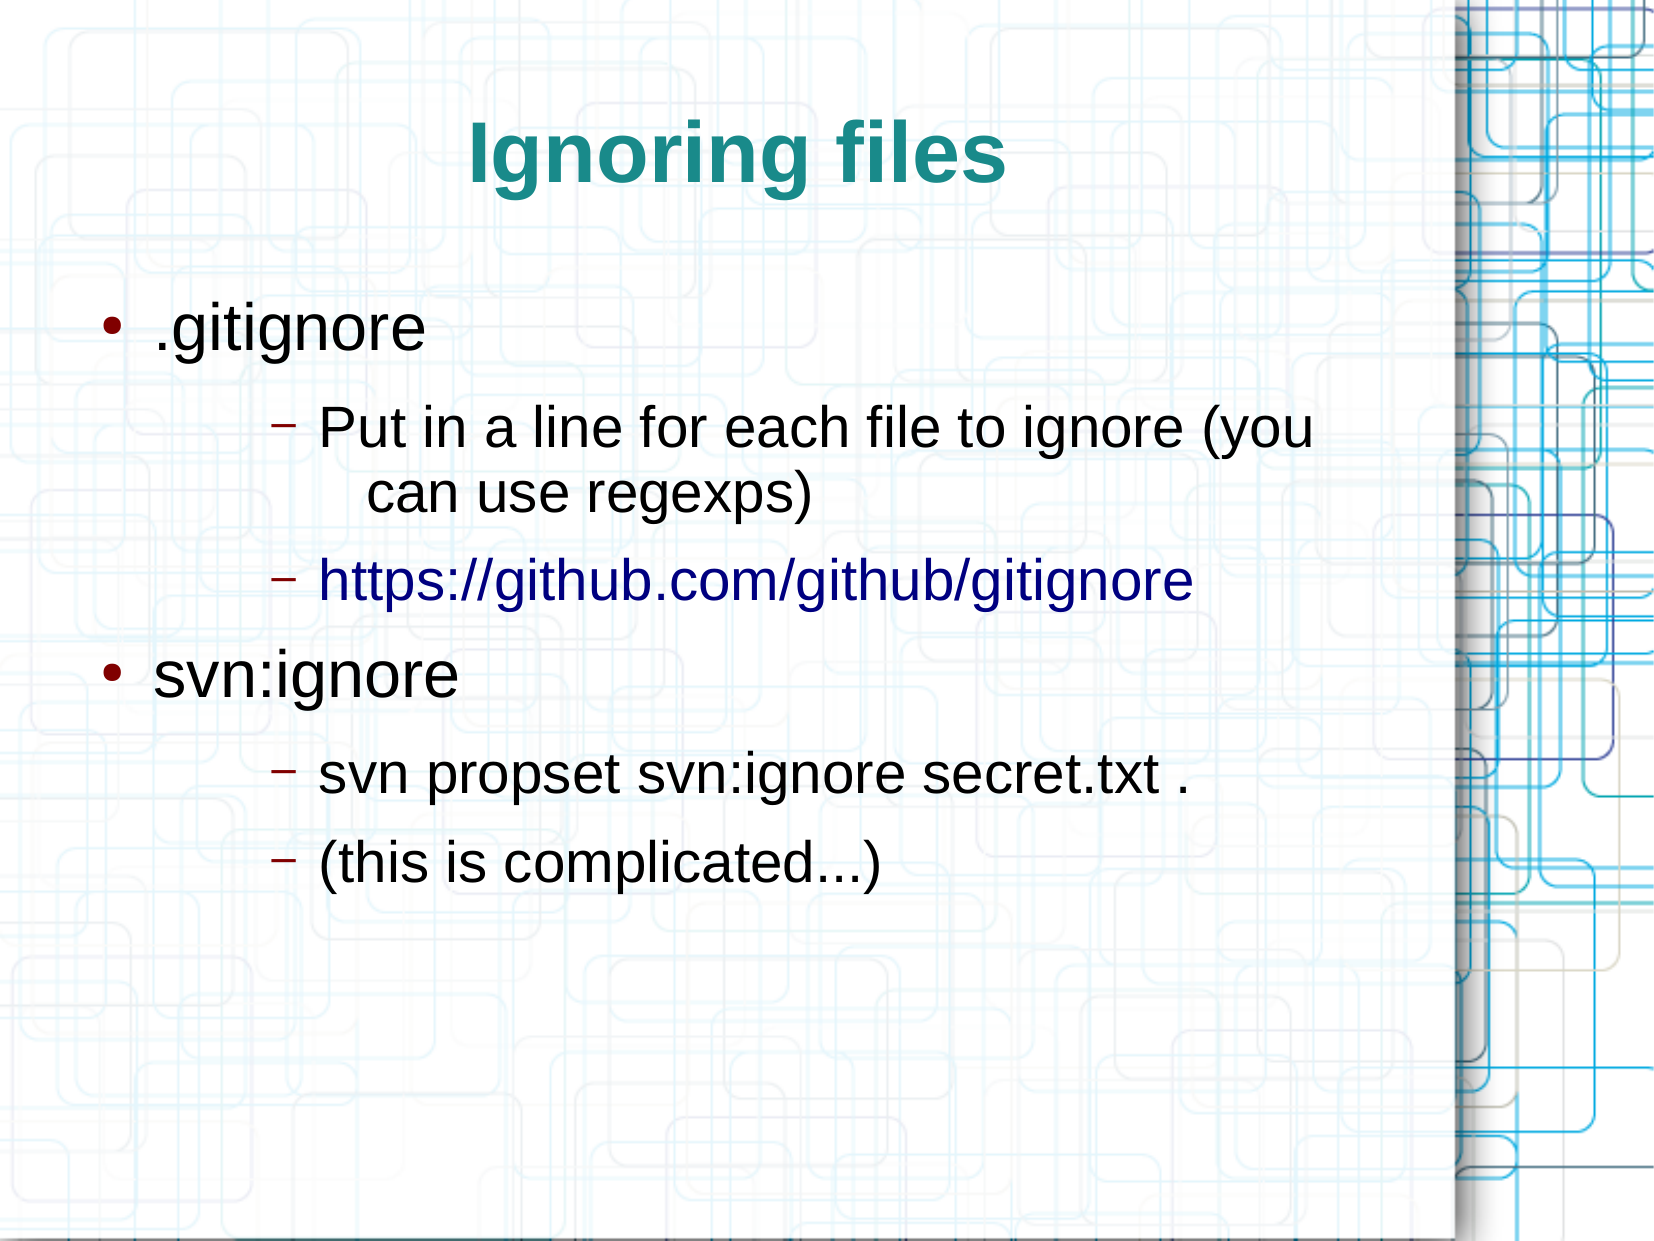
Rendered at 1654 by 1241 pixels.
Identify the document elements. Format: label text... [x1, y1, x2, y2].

list .gitignore Put in a line for each file to ignore (you can use regexps) https://github.com/github/gitignore svn:ignore svn propset svn:ignore secret.txt . (this is complicated...) [82, 290, 1418, 1010]
title Ignoring files [59, 49, 1418, 257]
picture [0, 0, 1654, 1241]
